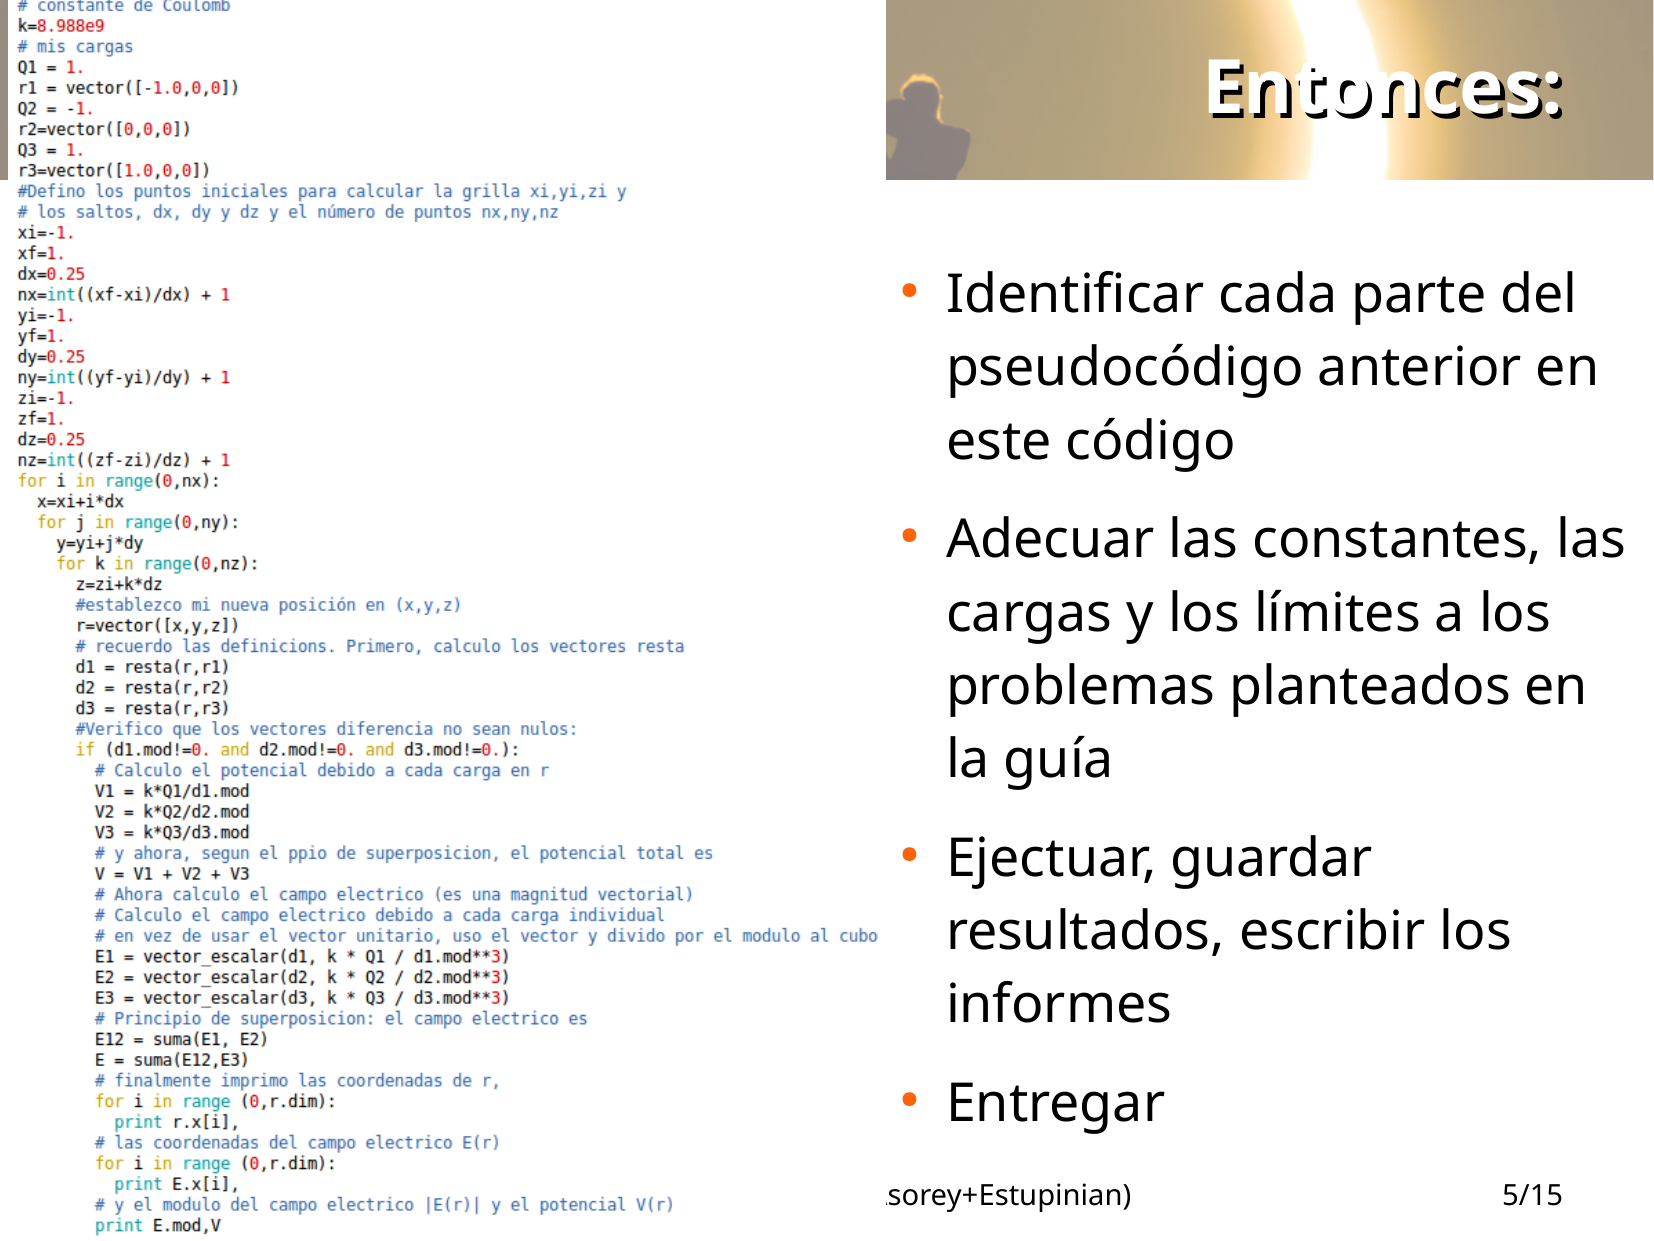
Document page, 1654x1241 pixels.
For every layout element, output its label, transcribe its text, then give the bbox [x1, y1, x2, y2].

title Entonces: [886, 19, 1564, 151]
picture [0, 0, 1654, 1237]
list Identificar cada parte del pseudocódigo anterior en este código Adecuar las constantes, las cargas y los límites a los problemas planteados en la guía Ejectuar, guardar resultados, escribir los informes Entregar [886, 255, 1636, 1141]
